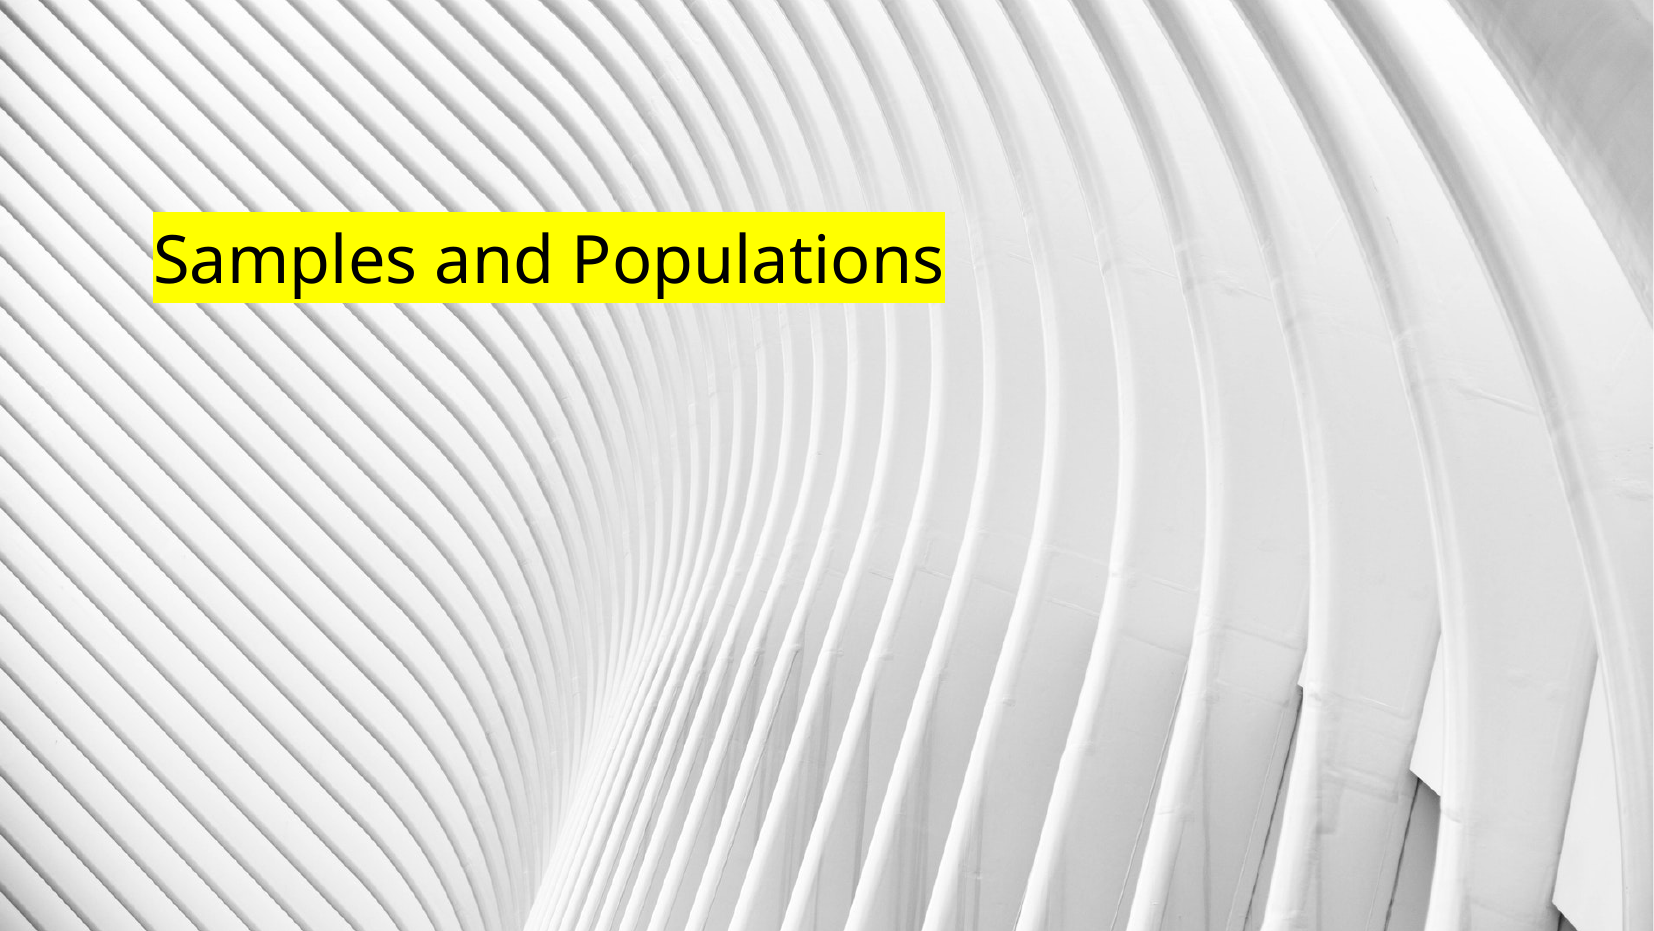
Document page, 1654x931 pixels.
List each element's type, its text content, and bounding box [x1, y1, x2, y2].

picture [0, 0, 1654, 931]
list Samples and Populations [82, 217, 1571, 839]
